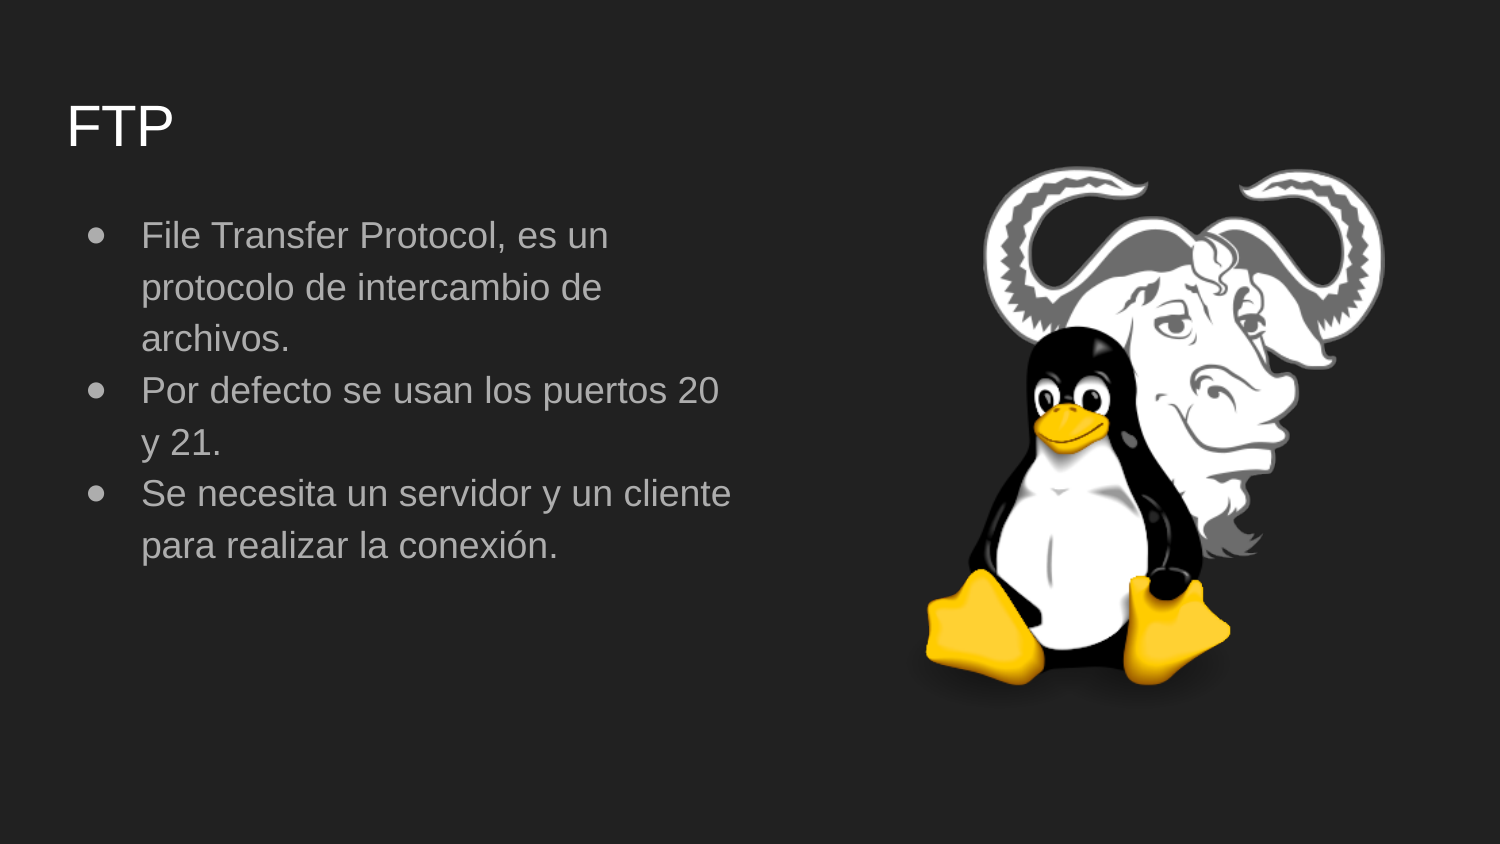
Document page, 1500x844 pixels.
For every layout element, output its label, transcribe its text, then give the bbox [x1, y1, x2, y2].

title FTP [51, 72, 1449, 167]
picture [906, 166, 1385, 710]
list File Transfer Protocol, es un protocolo de intercambio de archivos. Por defecto se usan los puertos 20 y 21. Se necesita un servidor y un cliente para realizar la conexión. [51, 189, 750, 750]
